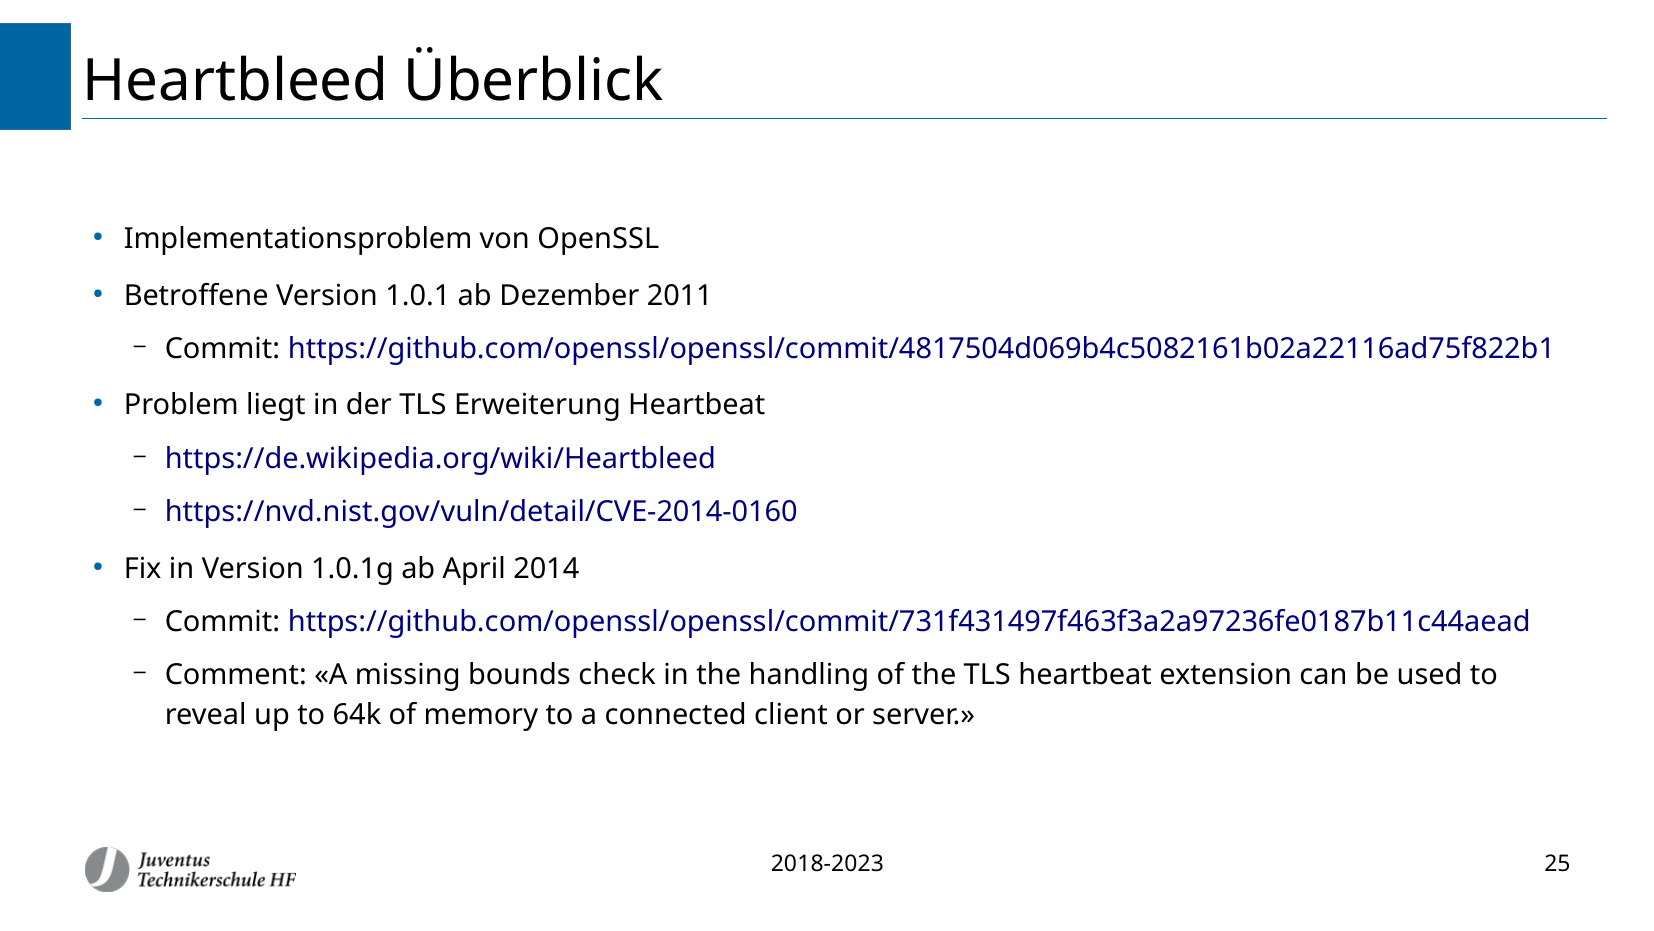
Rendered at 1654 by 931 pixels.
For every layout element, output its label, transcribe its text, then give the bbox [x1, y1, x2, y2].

picture [85, 847, 296, 892]
title Heartbleed Überblick [82, 37, 1571, 119]
list Implementationsproblem von OpenSSL Betroffene Version 1.0.1 ab Dezember 2011 Commit: https://github.com/openssl/openssl/commit/4817504d069b4c5082161b02a22116ad75f822b1 Problem liegt in der TLS Erweiterung Heartbeat https://de.wikipedia.org/wiki/Heartbleed https://nvd.nist.gov/vuln/detail/CVE-2014-0160 Fix in Version 1.0.1g ab April 2014 Commit: https://github.com/openssl/openssl/commit/731f431497f463f3a2a97236fe0187b11c44aead Comment: «A missing bounds check in the handling of the TLS heartbeat extension can be used to reveal up to 64k of memory to a connected client or server.» [82, 217, 1571, 758]
